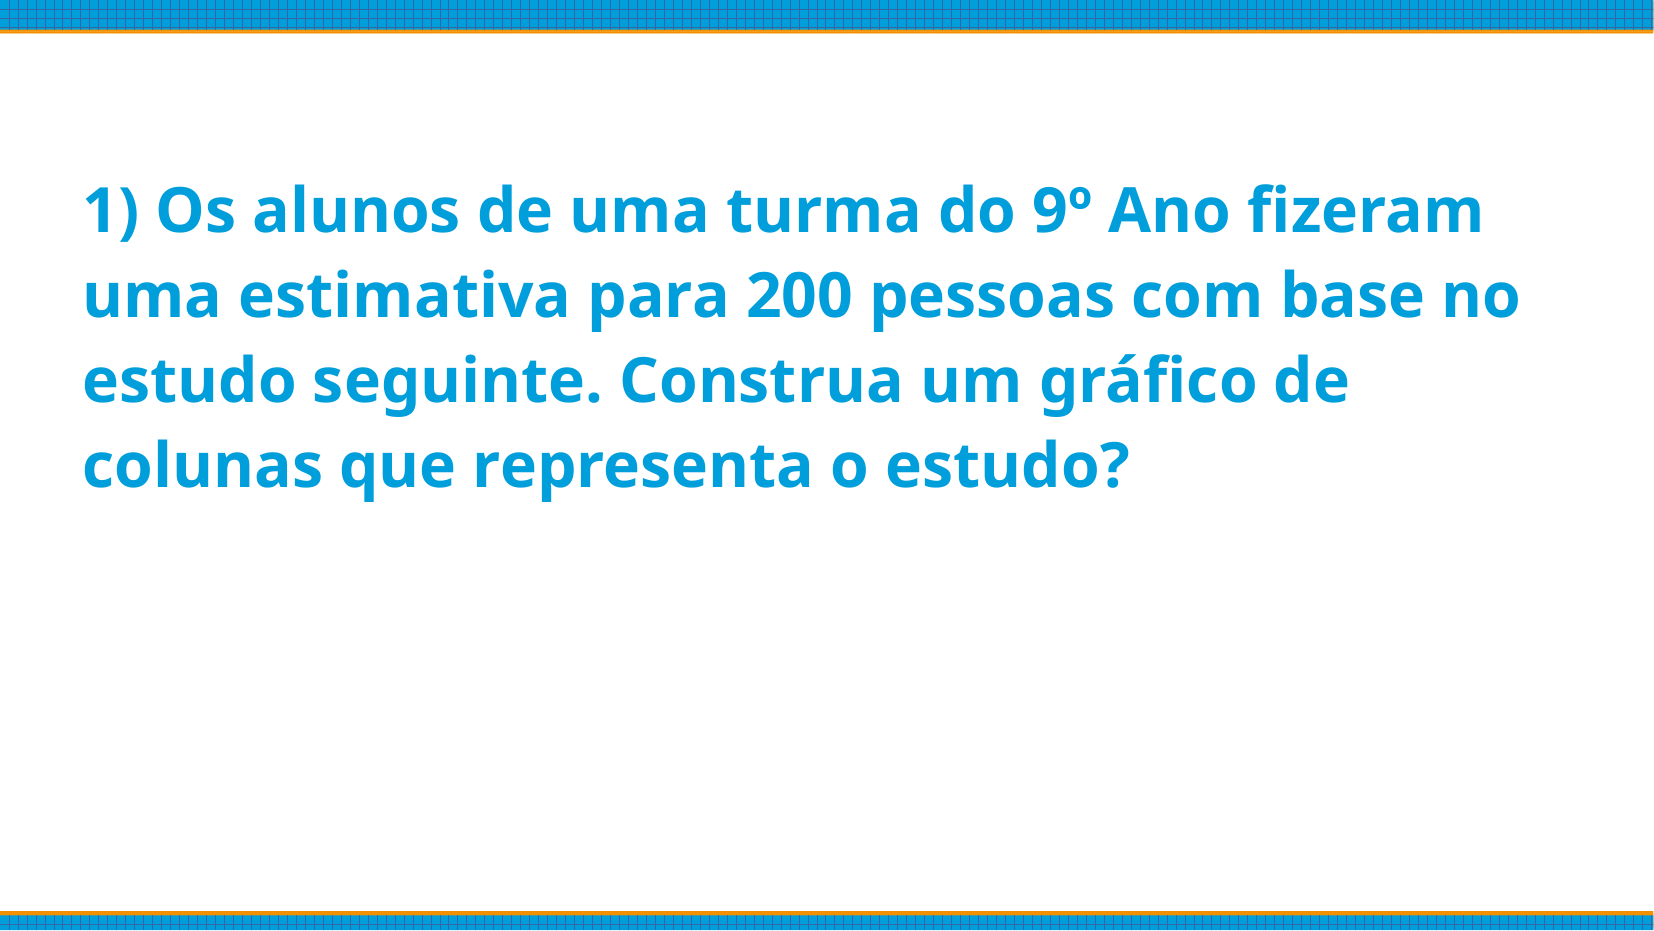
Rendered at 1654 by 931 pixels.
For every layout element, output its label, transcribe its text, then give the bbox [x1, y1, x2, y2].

subtitle 1) Os alunos de uma turma do 9º Ano fizeram uma estimativa para 200 pessoas com base no estudo seguinte. Construa um gráfico de colunas que representa o estudo? [82, 103, 1571, 824]
